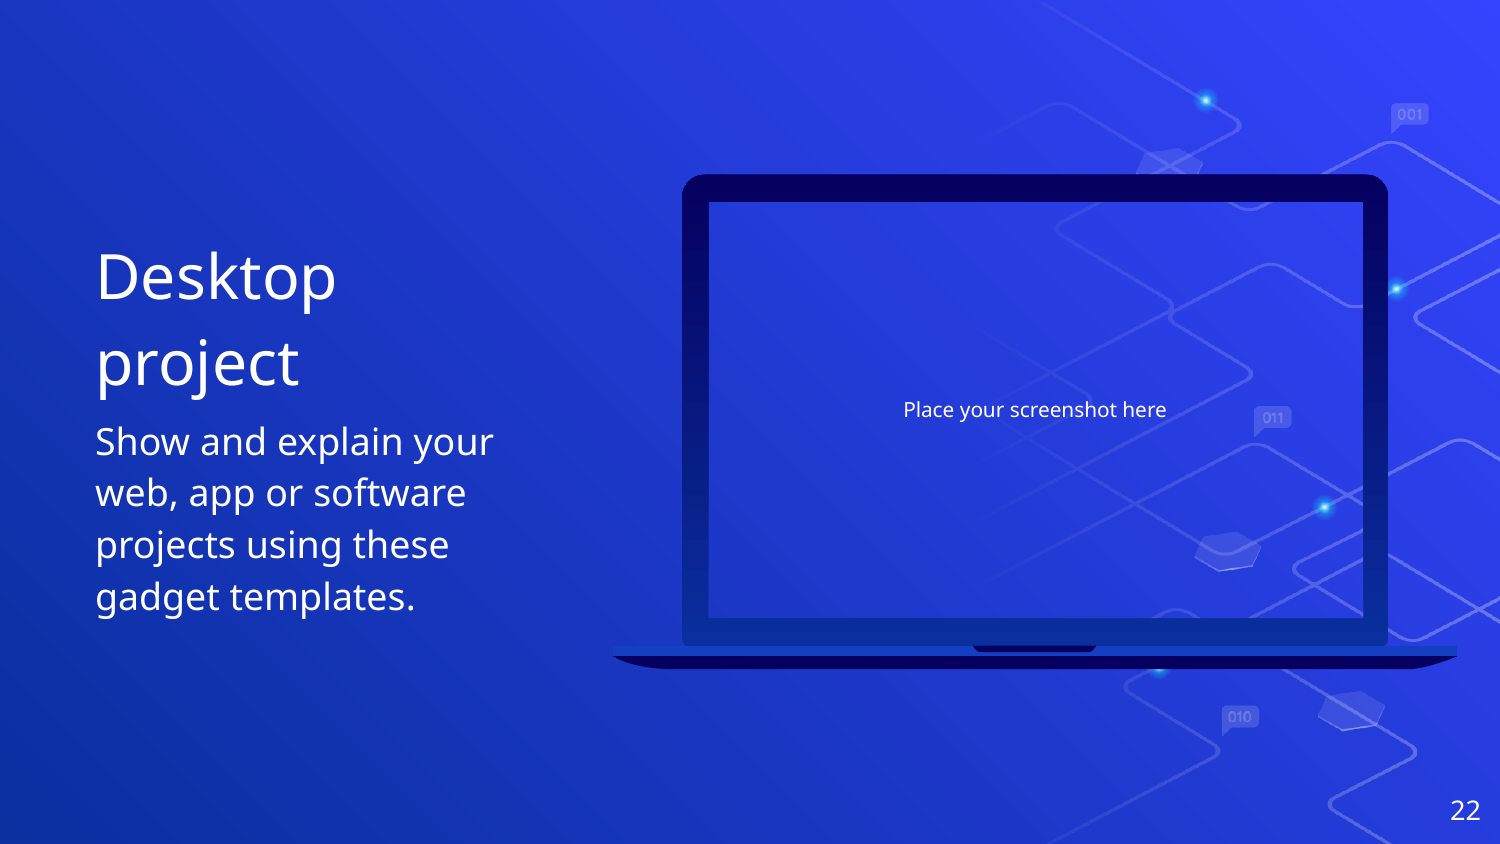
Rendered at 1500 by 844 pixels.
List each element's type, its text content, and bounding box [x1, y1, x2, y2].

picture [0, 0, 1500, 844]
slide_number <number> [1391, 779, 1482, 844]
text_box [613, 174, 1458, 670]
list Desktop project Show and explain your web, app or software projects using these gadget templates. [95, 128, 512, 716]
text_box Place your screenshot here [709, 202, 1363, 618]
